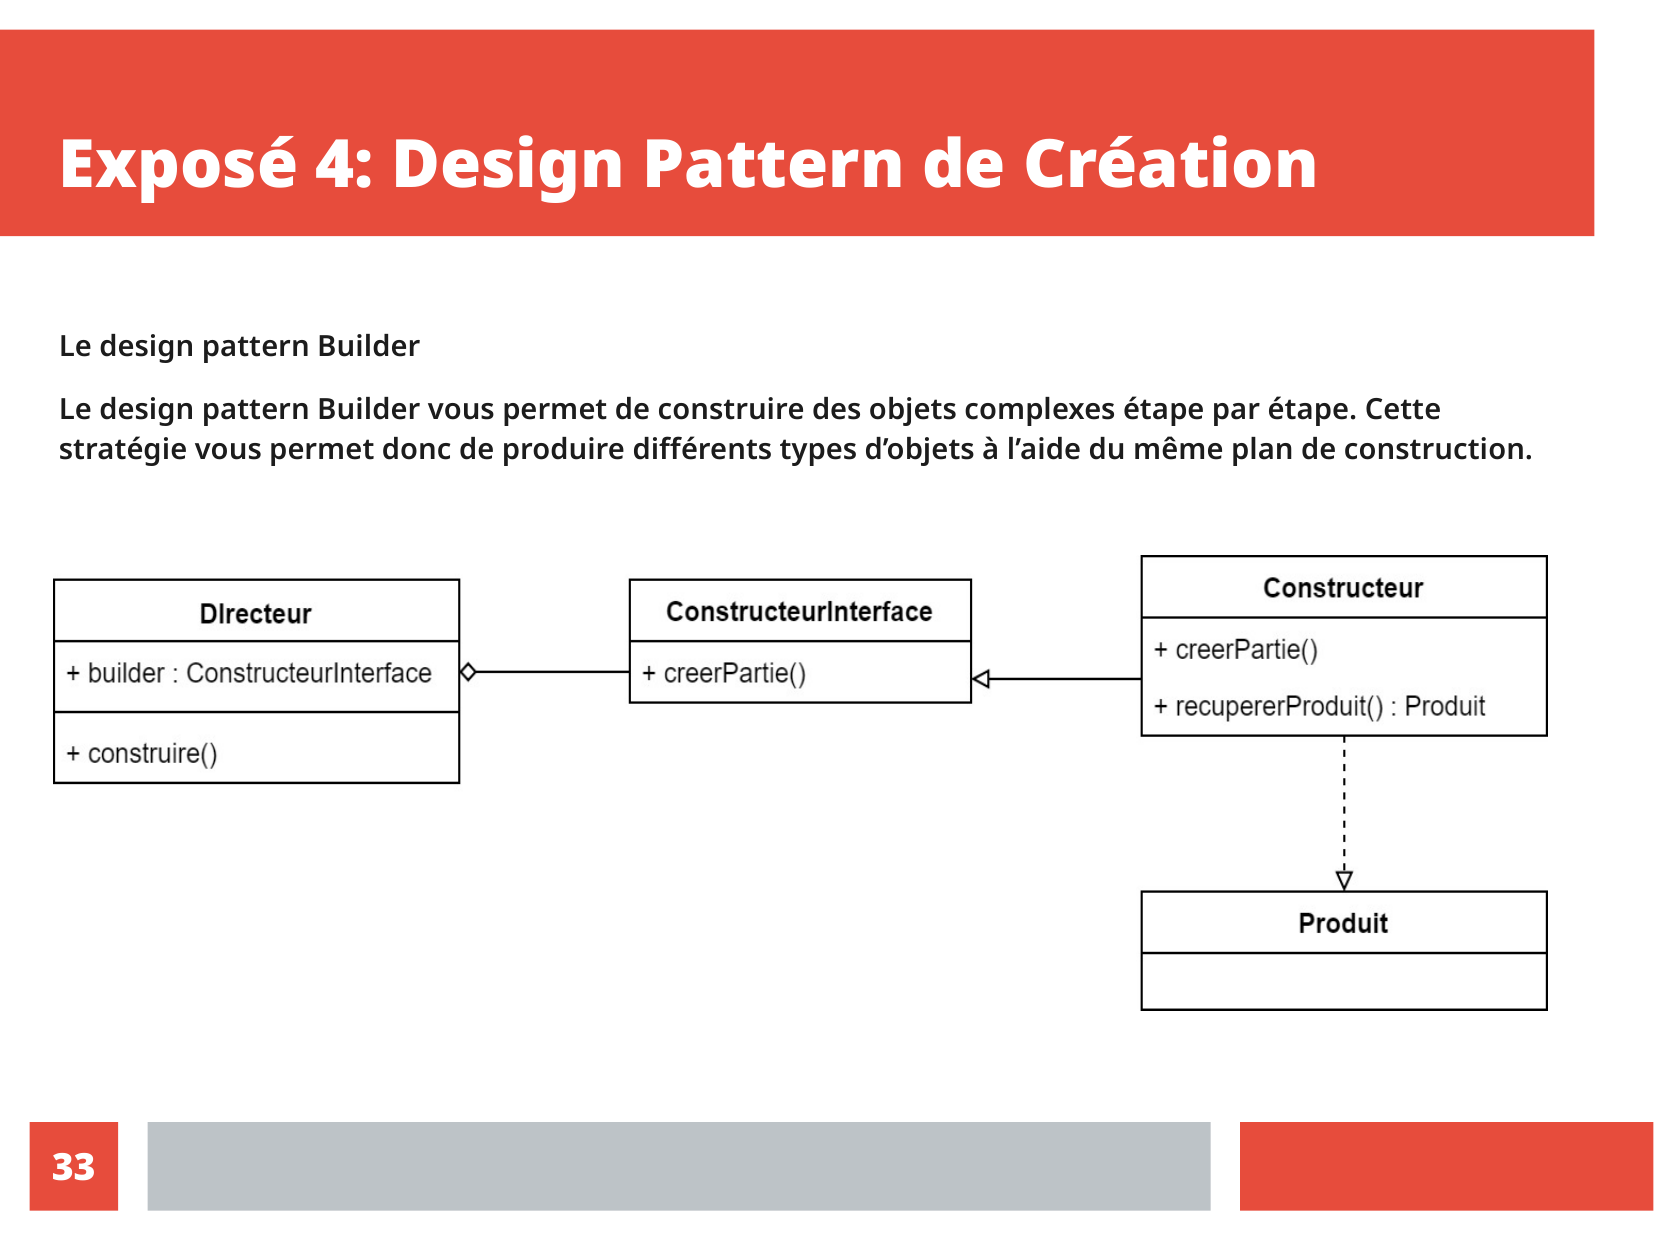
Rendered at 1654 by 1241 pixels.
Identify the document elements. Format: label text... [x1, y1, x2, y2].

title Exposé 4: Design Pattern de Création [59, 59, 1595, 207]
list Le design pattern Builder Le design pattern Builder vous permet de construire des objets complexes étape par étape. Cette stratégie vous permet donc de produire différents types d’objets à l’aide du même plan de construction. [59, 324, 1565, 1093]
picture [53, 555, 1548, 1011]
